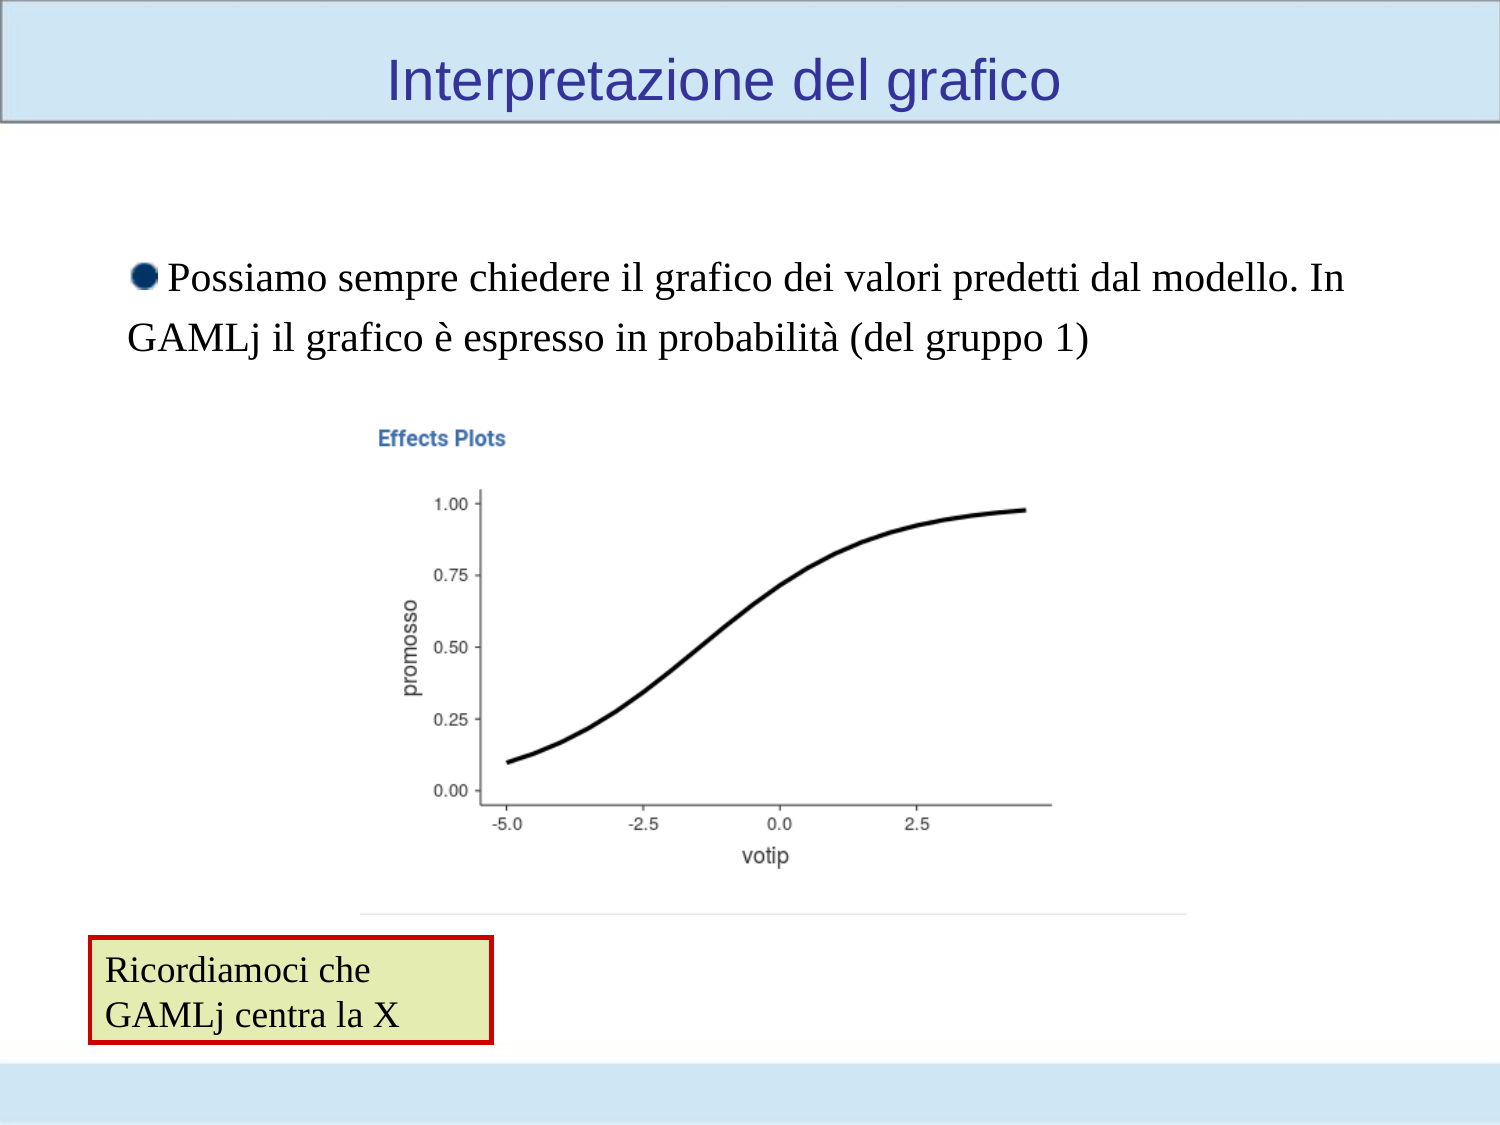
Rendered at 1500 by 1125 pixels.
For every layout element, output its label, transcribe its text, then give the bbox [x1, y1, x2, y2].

text_box Ricordiamoci che GAMLj centra la X [89, 937, 492, 1043]
picture [0, 0, 1500, 1125]
text_box Interpretazione del grafico [49, 7, 1400, 147]
text_box Possiamo sempre chiedere il grafico dei valori predetti dal modello. In GAMLj il grafico è espresso in probabilità (del gruppo 1) [112, 231, 1400, 368]
